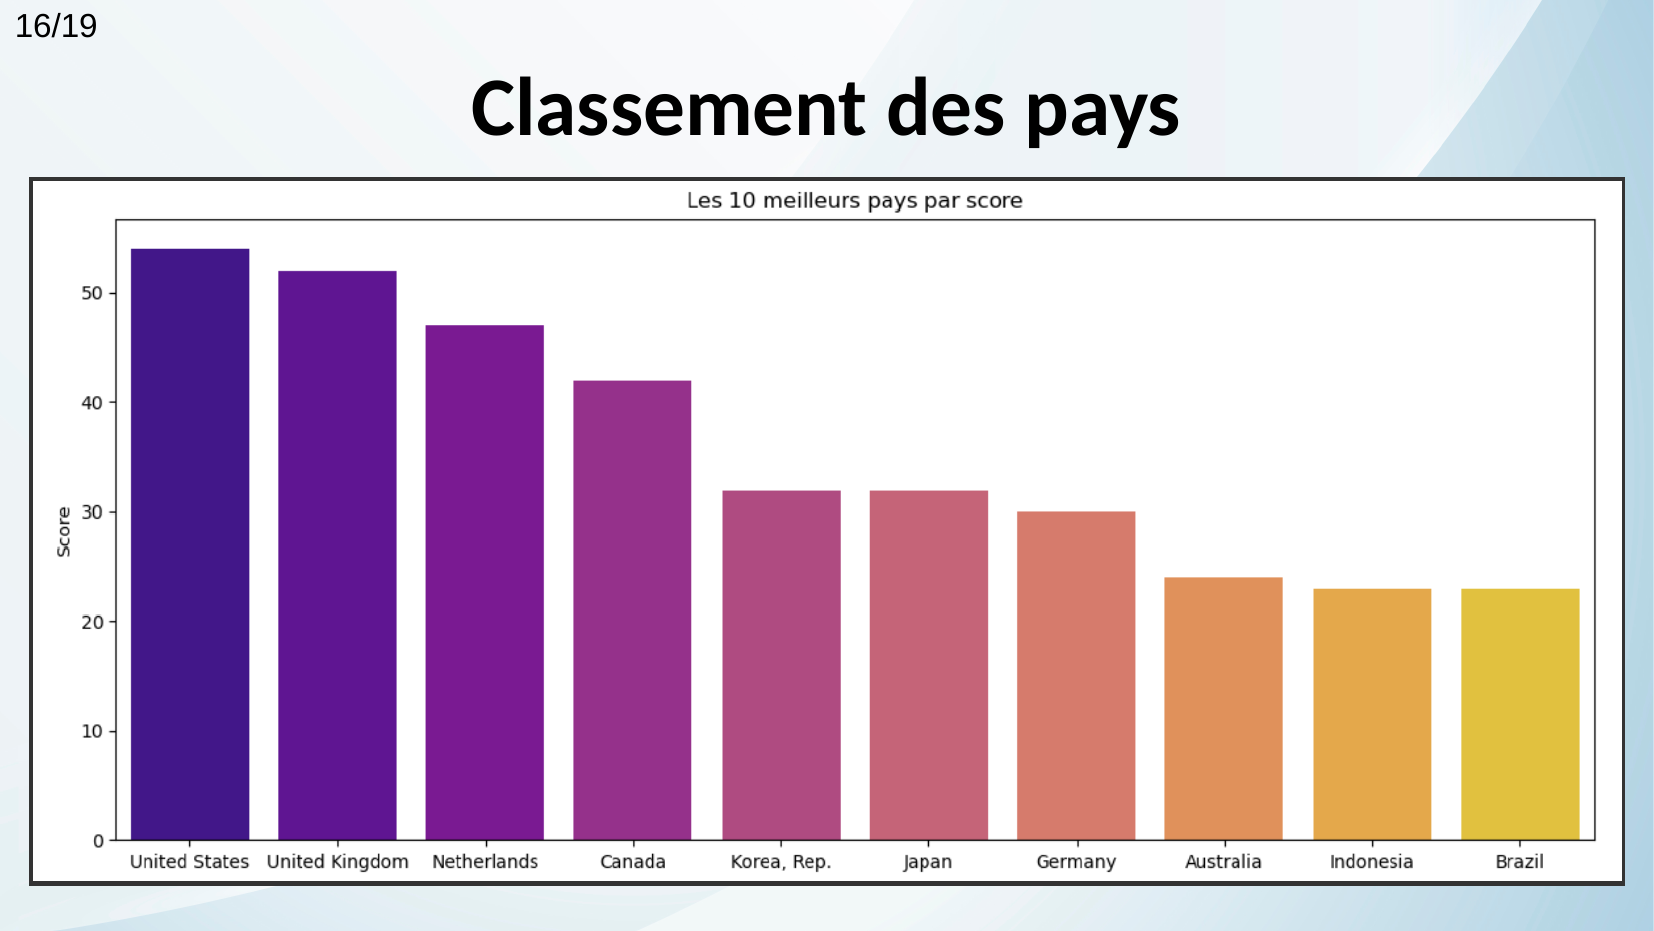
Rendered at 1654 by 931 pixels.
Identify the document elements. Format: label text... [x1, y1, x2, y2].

text_box 16/19 [0, 0, 119, 60]
title Classement des pays [82, 37, 1571, 177]
picture [0, 0, 1654, 931]
